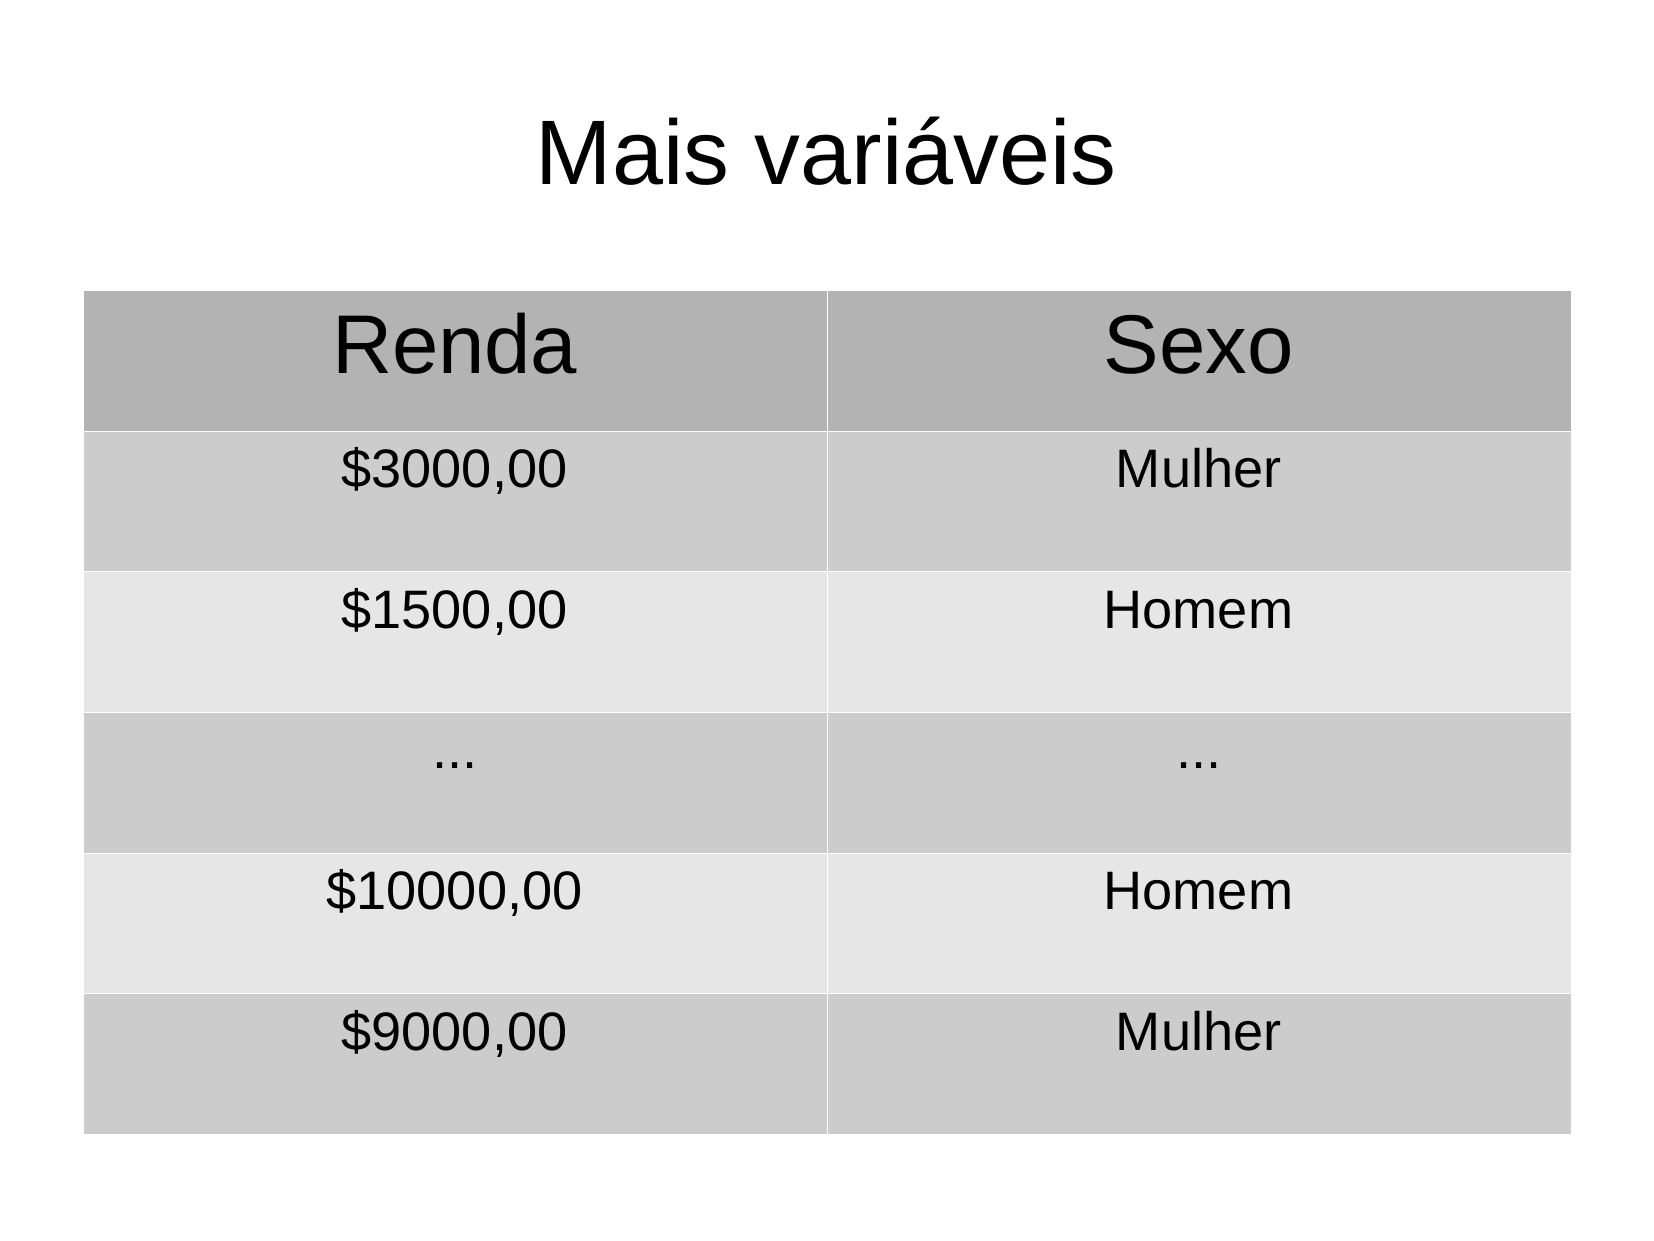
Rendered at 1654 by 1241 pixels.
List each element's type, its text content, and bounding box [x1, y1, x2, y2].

table_header Renda [84, 291, 827, 431]
table_cell ... [84, 713, 827, 853]
table_cell Mulher [828, 432, 1571, 571]
title Mais variáveis [82, 49, 1571, 257]
table_cell Homem [828, 854, 1571, 993]
table_cell $3000,00 [84, 432, 827, 571]
table_cell ... [828, 713, 1571, 853]
table_cell $1500,00 [84, 572, 827, 712]
table_cell Mulher [828, 994, 1571, 1134]
table_cell $10000,00 [84, 854, 827, 993]
table_header Sexo [828, 291, 1571, 431]
table_cell Homem [828, 572, 1571, 712]
table_cell $9000,00 [84, 994, 827, 1134]
